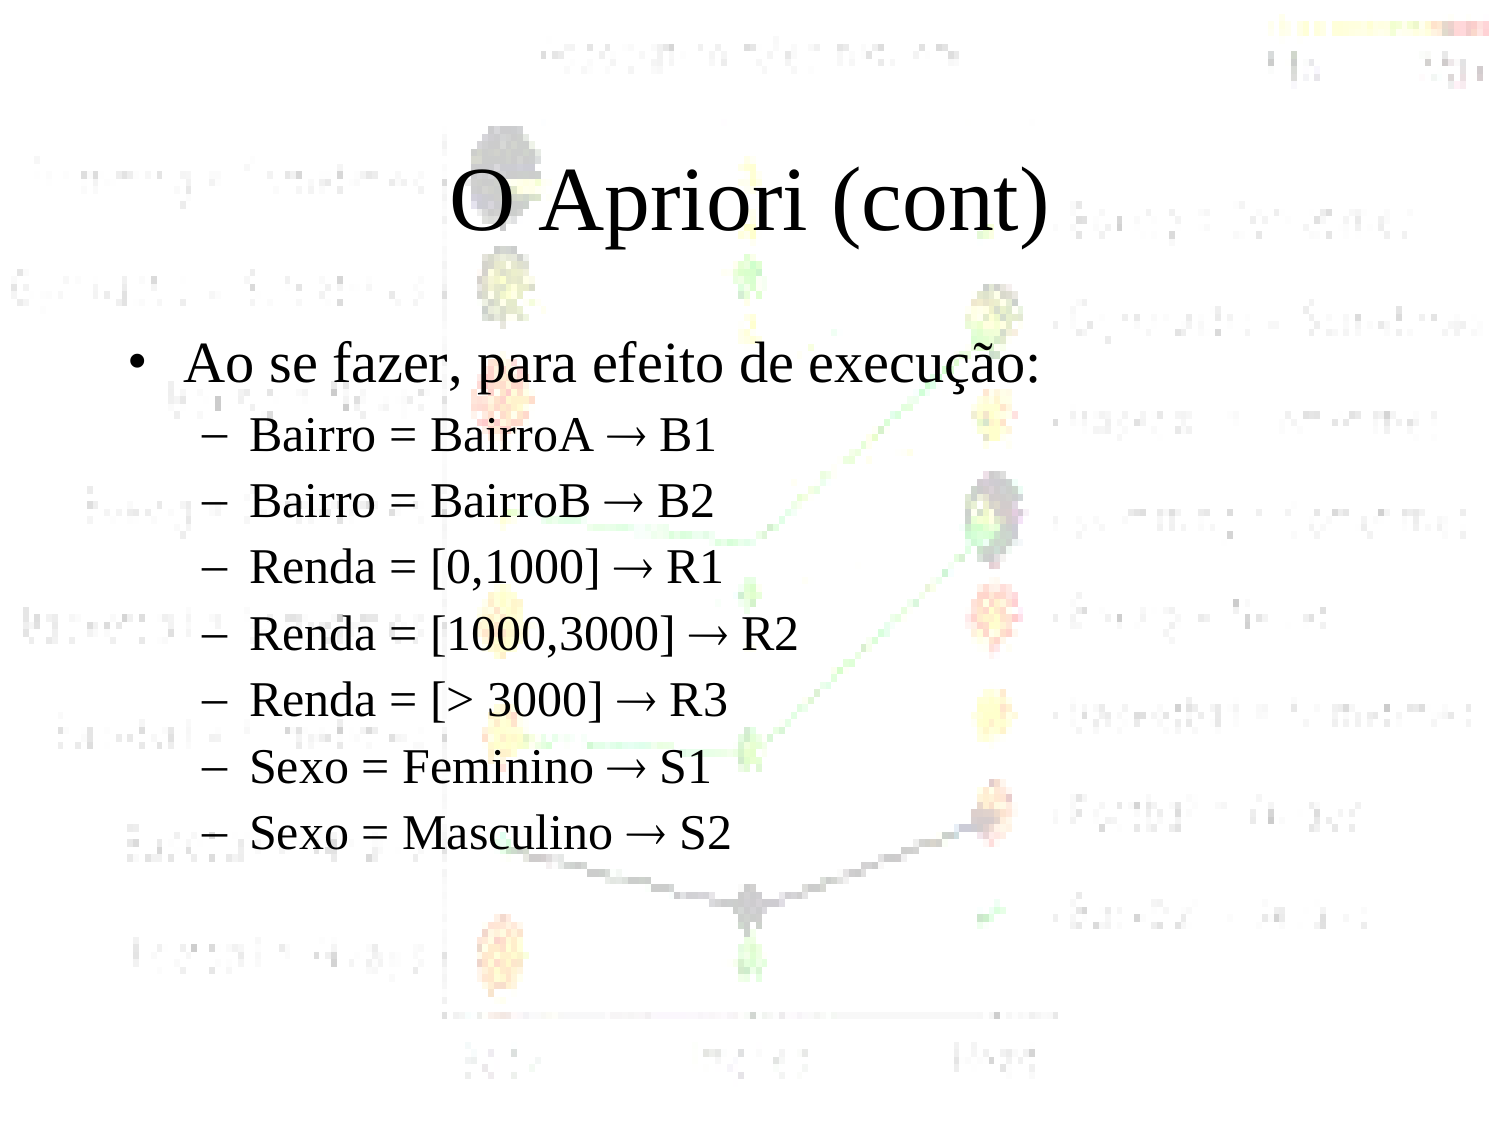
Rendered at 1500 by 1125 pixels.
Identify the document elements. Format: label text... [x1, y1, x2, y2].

title O Apriori (cont) [112, 99, 1388, 288]
list Ao se fazer, para efeito de execução: Bairro = BairroA  B1 Bairro = BairroB  B2 Renda = [0,1000]  R1 Renda = [1000,3000]  R2 Renda = [> 3000]  R3 Sexo = Feminino  S1 Sexo = Masculino  S2 [112, 324, 1388, 938]
